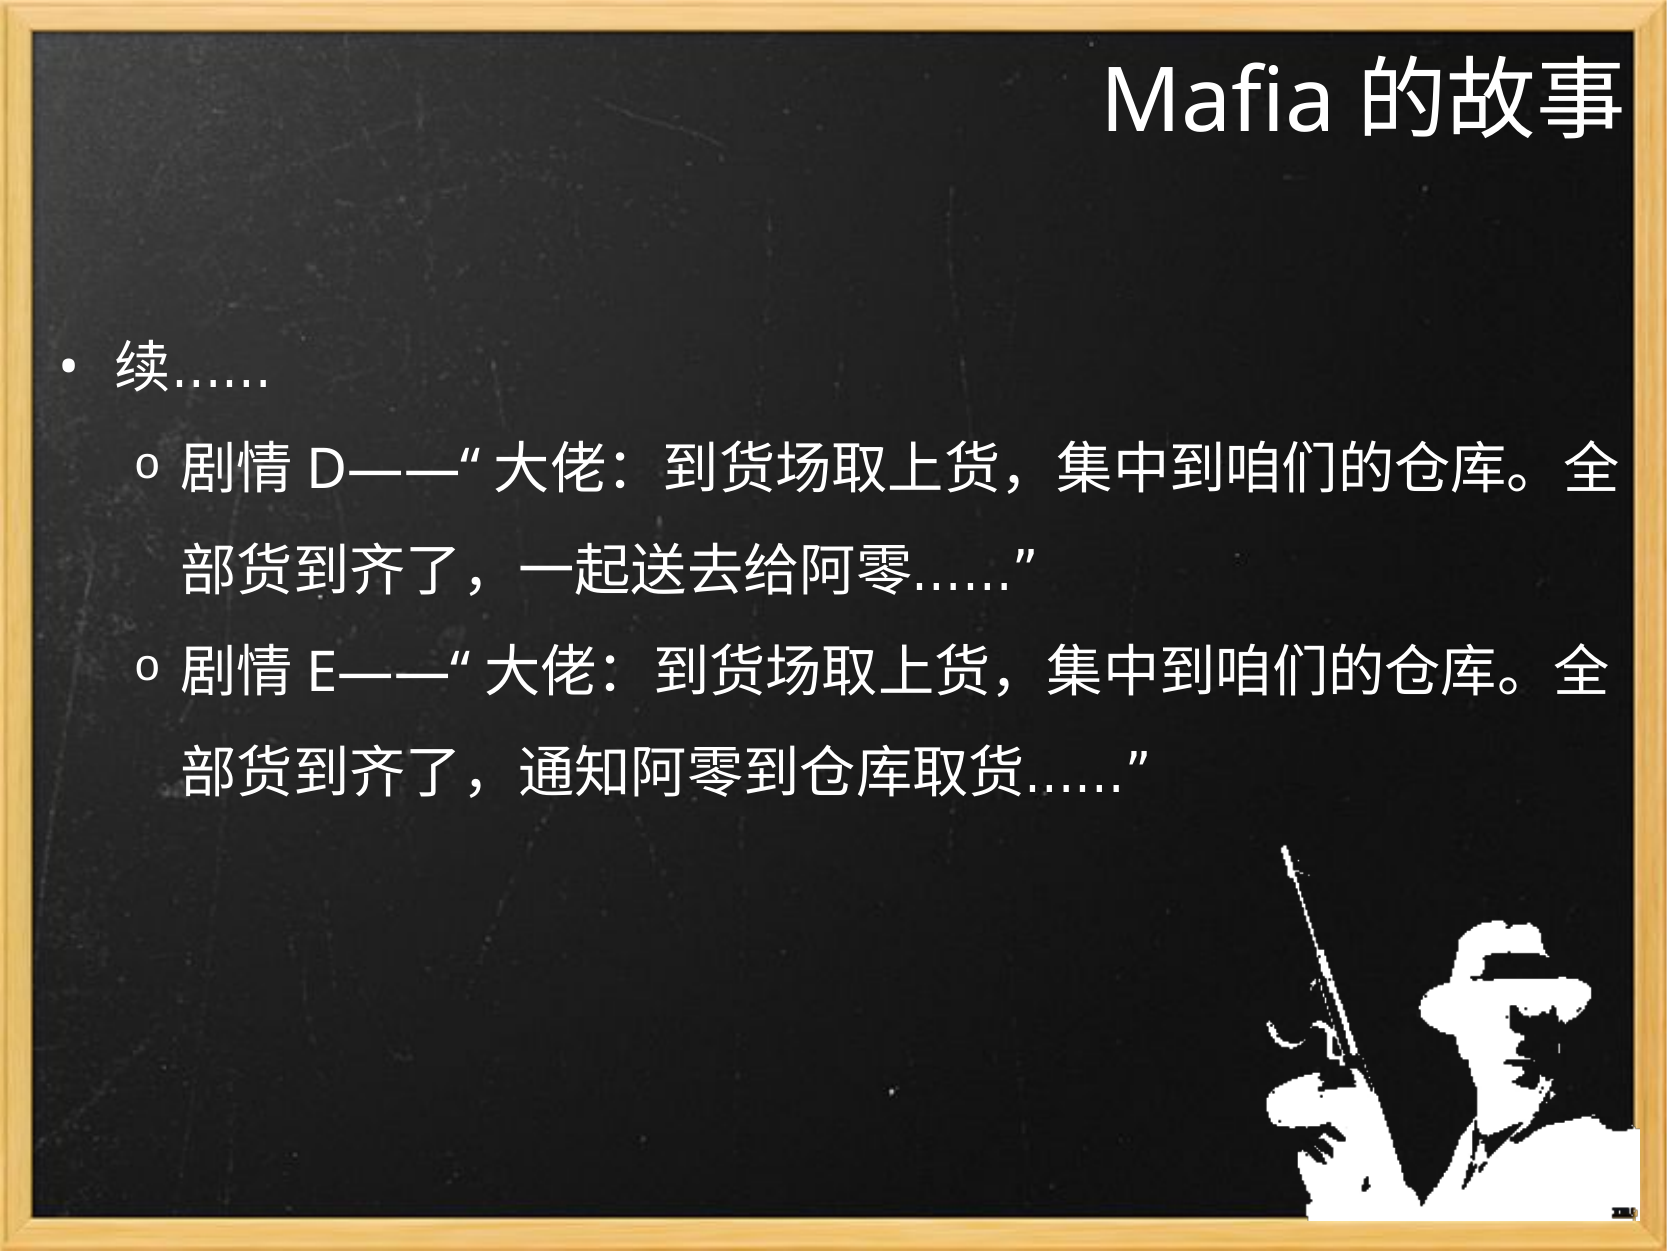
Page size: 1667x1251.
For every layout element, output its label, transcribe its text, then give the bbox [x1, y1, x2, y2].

list 续…… 剧情D——“大佬：到货场取上货，集中到咱们的仓库。全部货到齐了，一起送去给阿零……” 剧情E——“大佬：到货场取上货，集中到咱们的仓库。全部货到齐了，通知阿零到仓库取货……” [40, 297, 1625, 1197]
picture [0, 0, 1667, 1251]
title Mafia的故事 [40, 50, 1627, 201]
